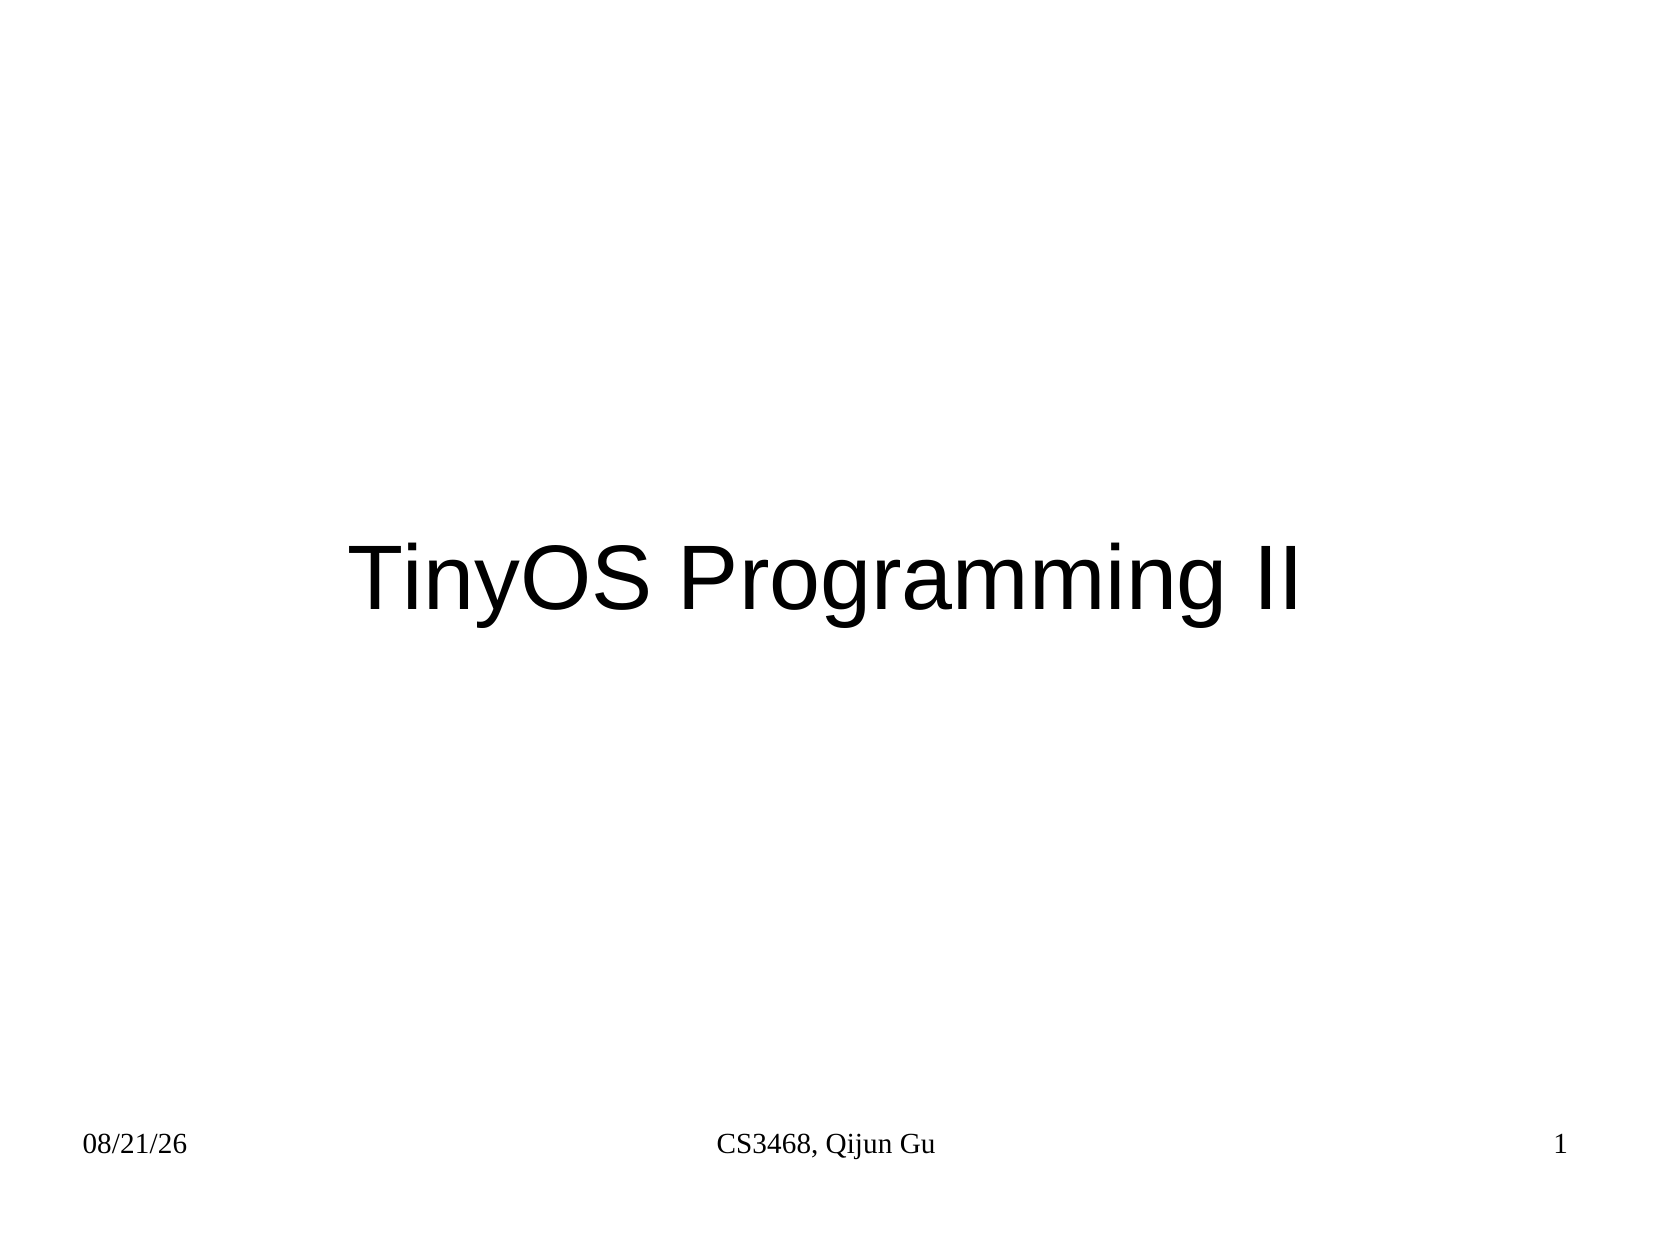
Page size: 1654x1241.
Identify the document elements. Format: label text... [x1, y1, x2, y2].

text_box TinyOS Programming II [82, 49, 1571, 1109]
